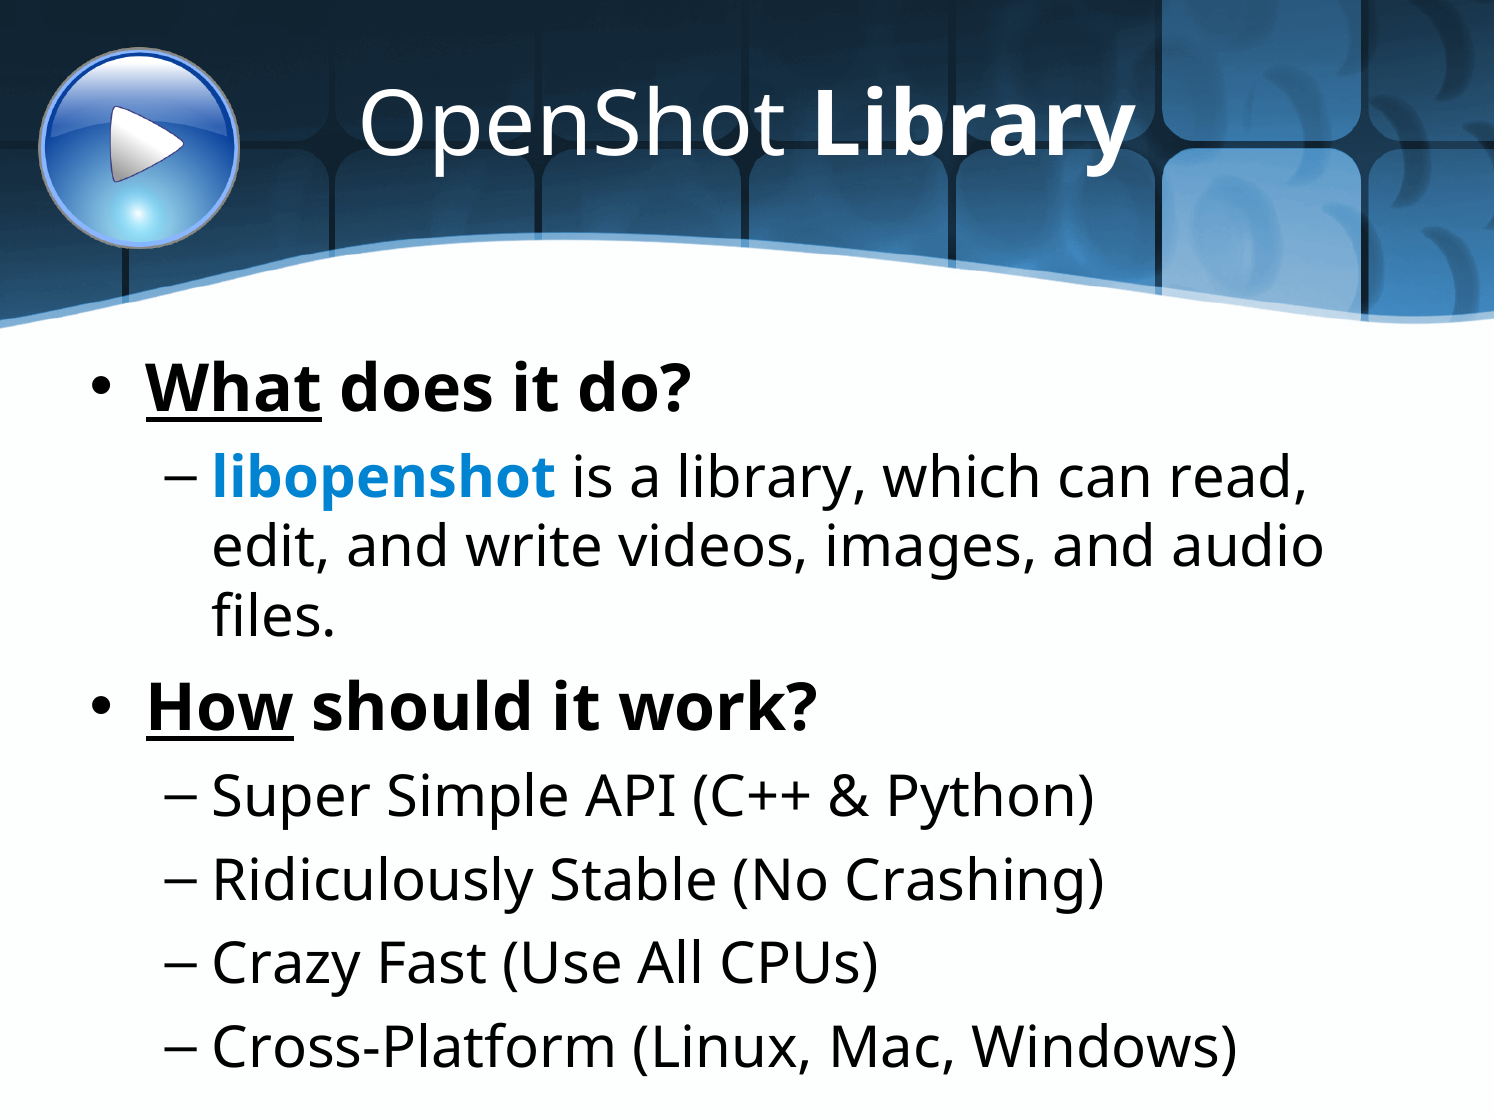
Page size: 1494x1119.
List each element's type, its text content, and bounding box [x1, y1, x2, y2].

picture [0, 0, 1494, 1119]
title OpenShot Library [74, 25, 1420, 213]
list What does it do? libopenshot is a library, which can read, edit, and write videos, images, and audio files. How should it work? Super Simple API (C++ & Python) Ridiculously Stable (No Crashing) Crazy Fast (Use All CPUs) Cross-Platform (Linux, Mac, Windows) [74, 337, 1420, 1119]
